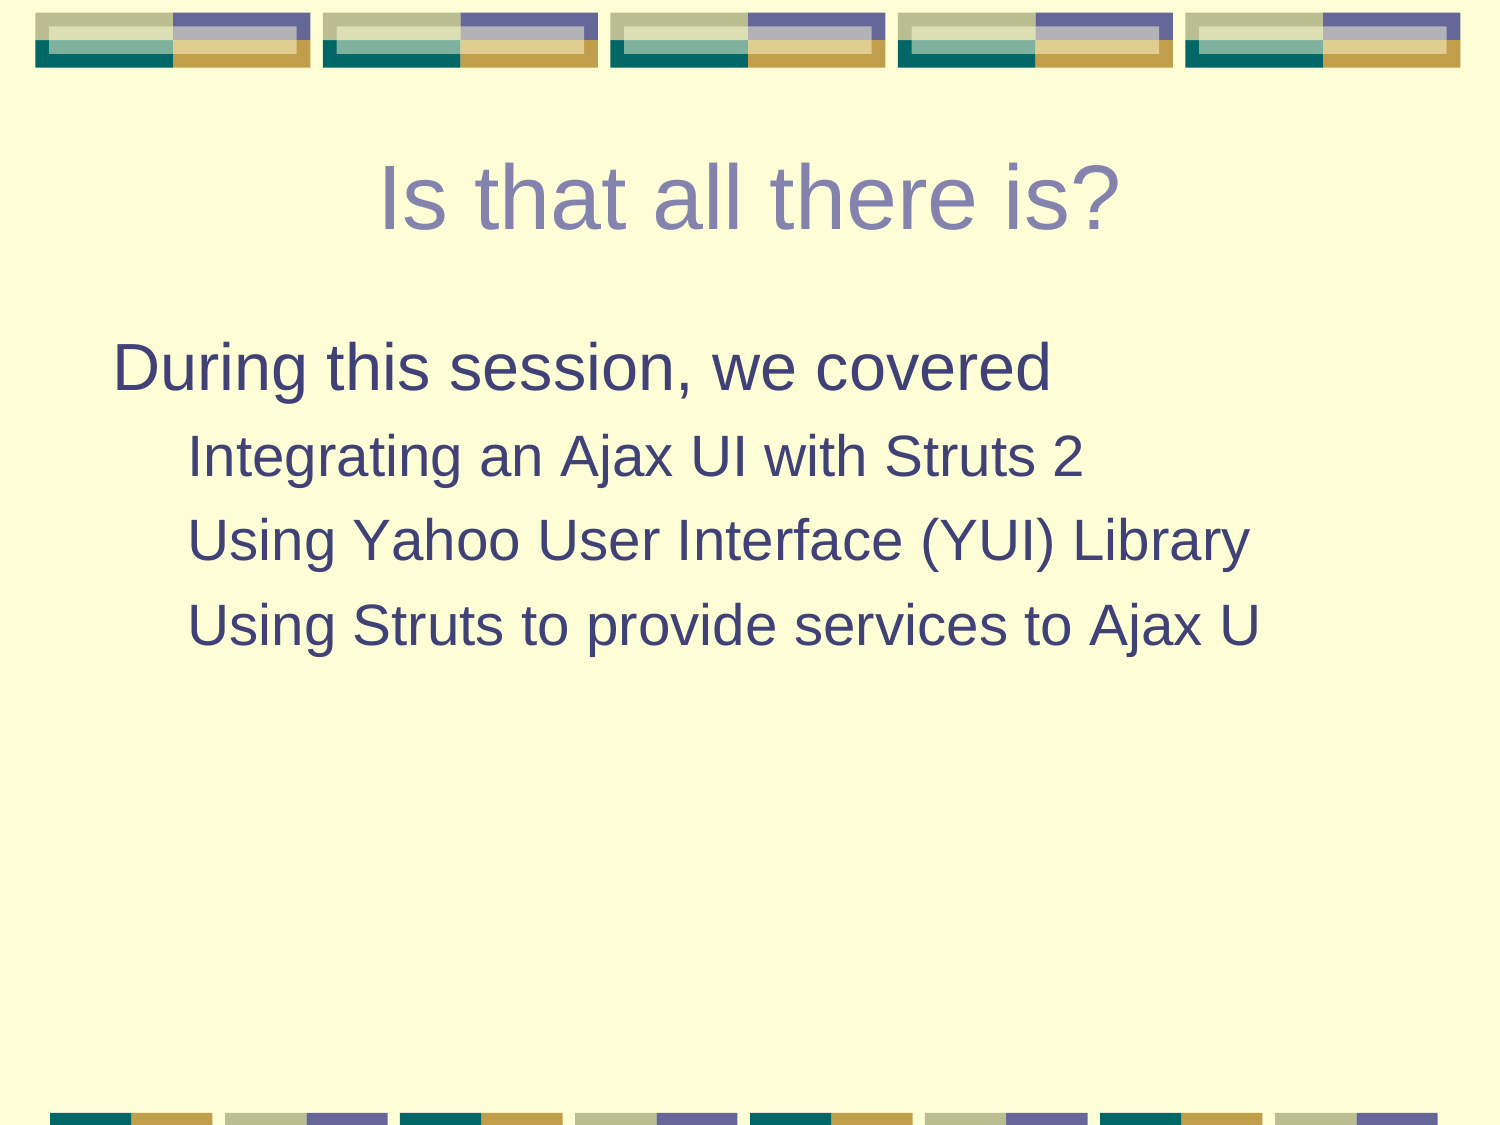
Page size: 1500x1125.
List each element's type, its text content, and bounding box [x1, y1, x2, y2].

title Is that all there is? [112, 79, 1388, 308]
list During this session, we covered Integrating an Ajax UI with Struts 2 Using Yahoo User Interface (YUI) Library Using Struts to provide services to Ajax U [112, 324, 1388, 1001]
